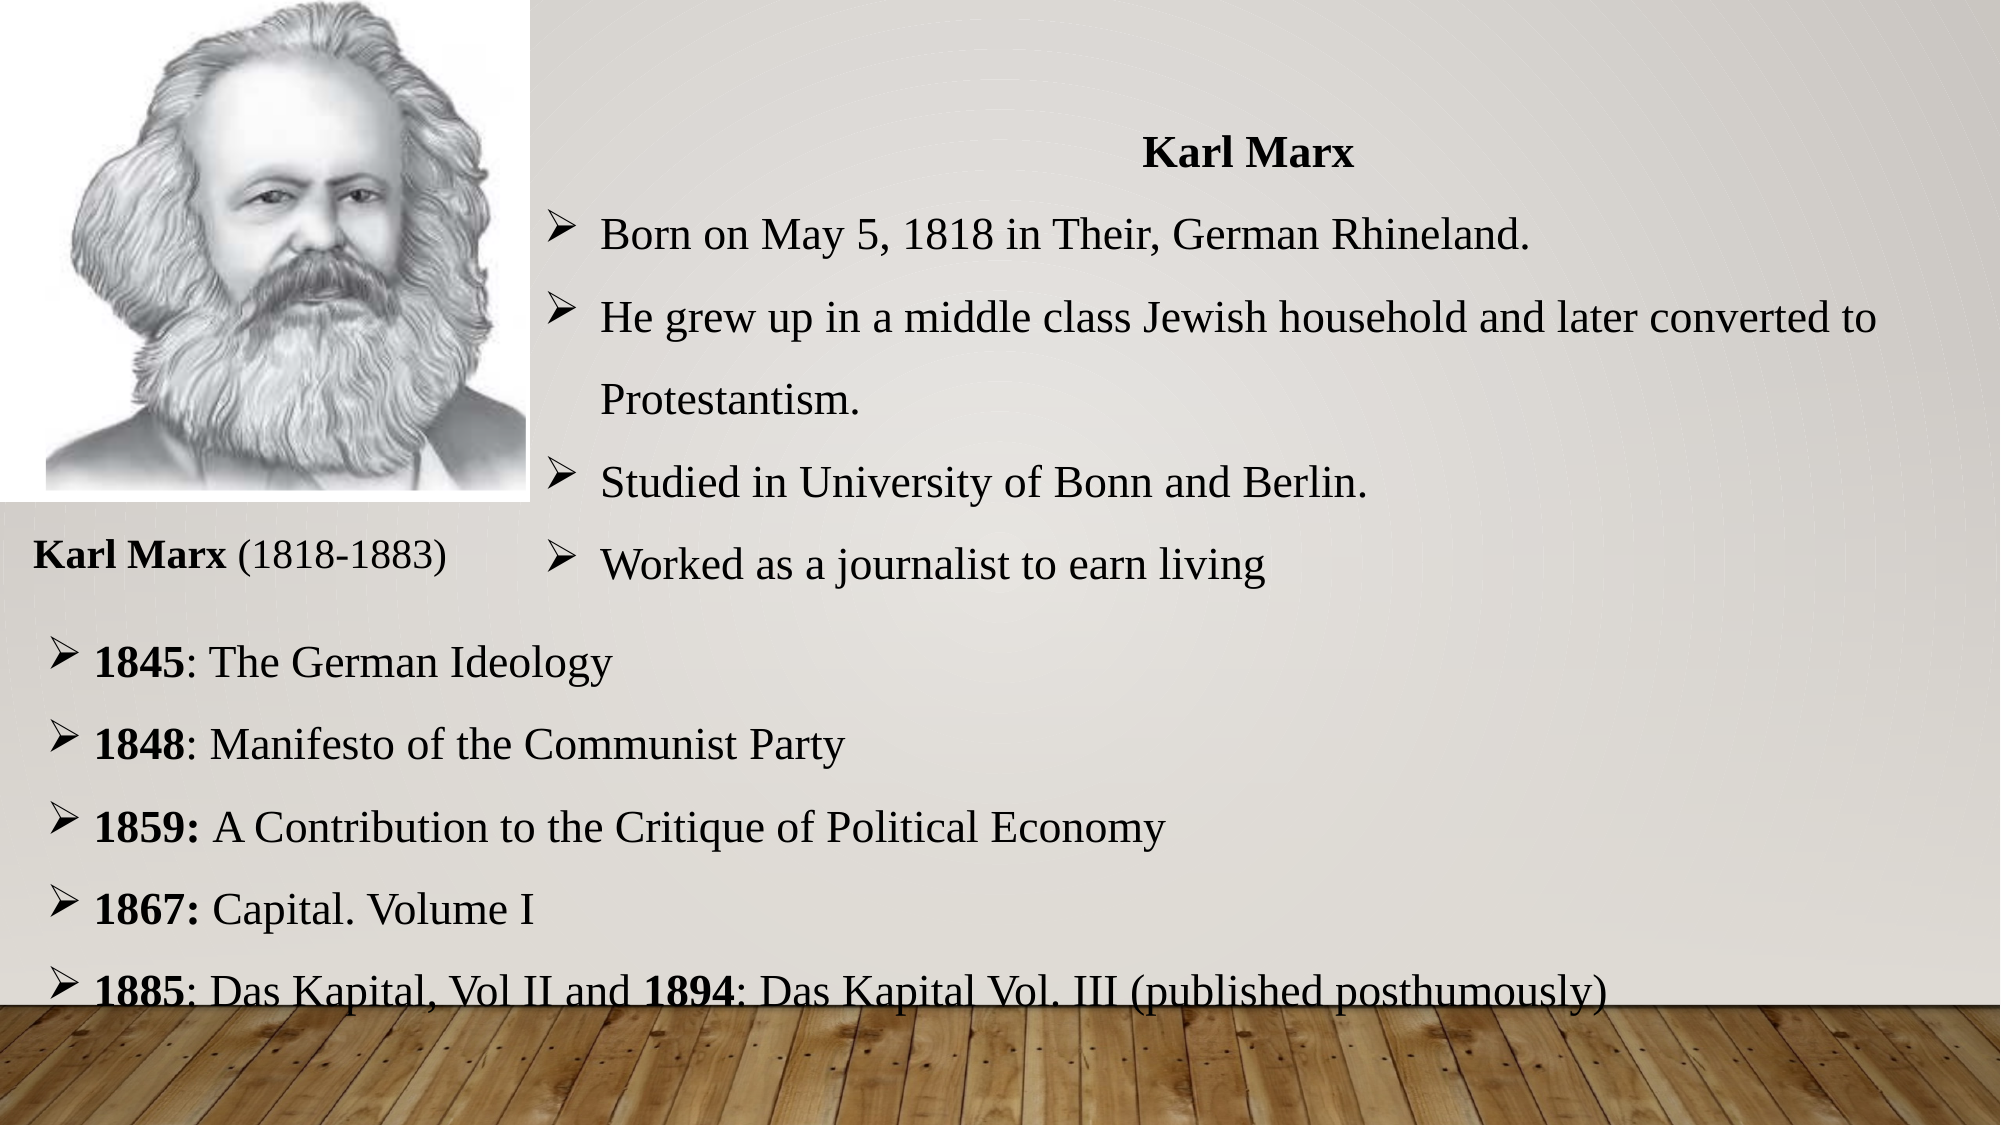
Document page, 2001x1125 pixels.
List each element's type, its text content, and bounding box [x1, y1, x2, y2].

text_box 1845: The German Ideology 1848: Manifesto of the Communist Party 1859: A Contribution to the Critique of Political Economy 1867: Capital. Volume I 1885: Das Kapital, Vol II and 1894: Das Kapital Vol. III (published posthumously) [31, 596, 1969, 1024]
picture [0, 1005, 2000, 1125]
picture [0, 0, 530, 503]
text_box Karl Marx Born on May 5, 1818 in Their, German Rhineland. He grew up in a middle class Jewish household and later converted to Protestantism. Studied in University of Bonn and Berlin. Worked as a journalist to earn living [529, 86, 1969, 596]
text_box Karl Marx (1818-1883) [18, 519, 474, 584]
